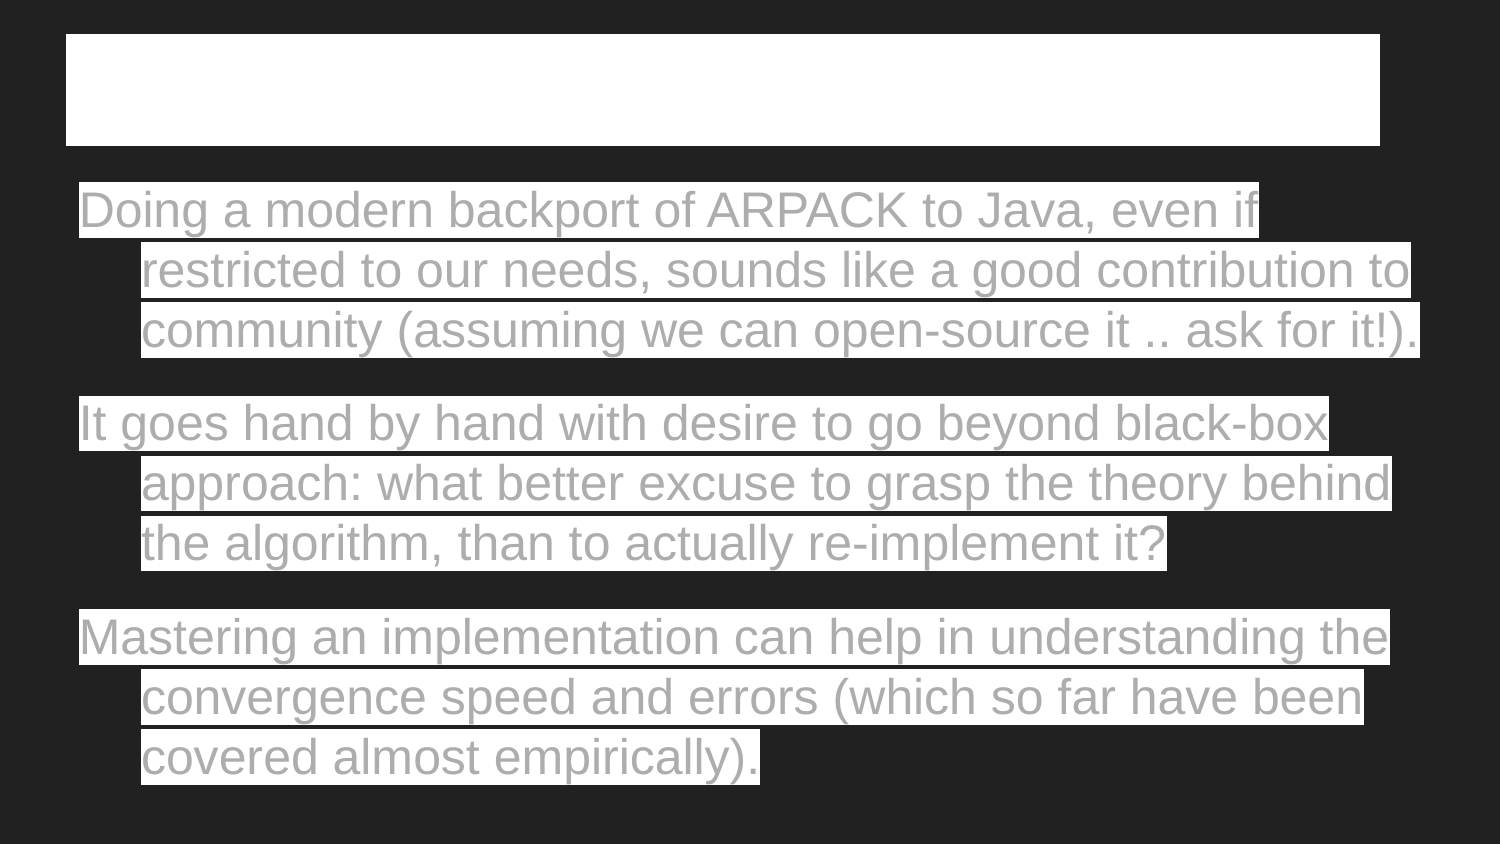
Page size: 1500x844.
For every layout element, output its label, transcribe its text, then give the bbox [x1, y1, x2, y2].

title Scope: port ARPACK to Java! [51, 10, 1449, 162]
list Doing a modern backport of ARPACK to Java, even if restricted to our needs, sounds like a good contribution to community (assuming we can open-source it .. ask for it!). It goes hand by hand with desire to go beyond black-box approach: what better excuse to grasp the theory behind the algorithm, than to actually re-implement it? Mastering an implementation can help in understanding the convergence speed and errors (which so far have been covered almost empirically). [51, 162, 1449, 723]
